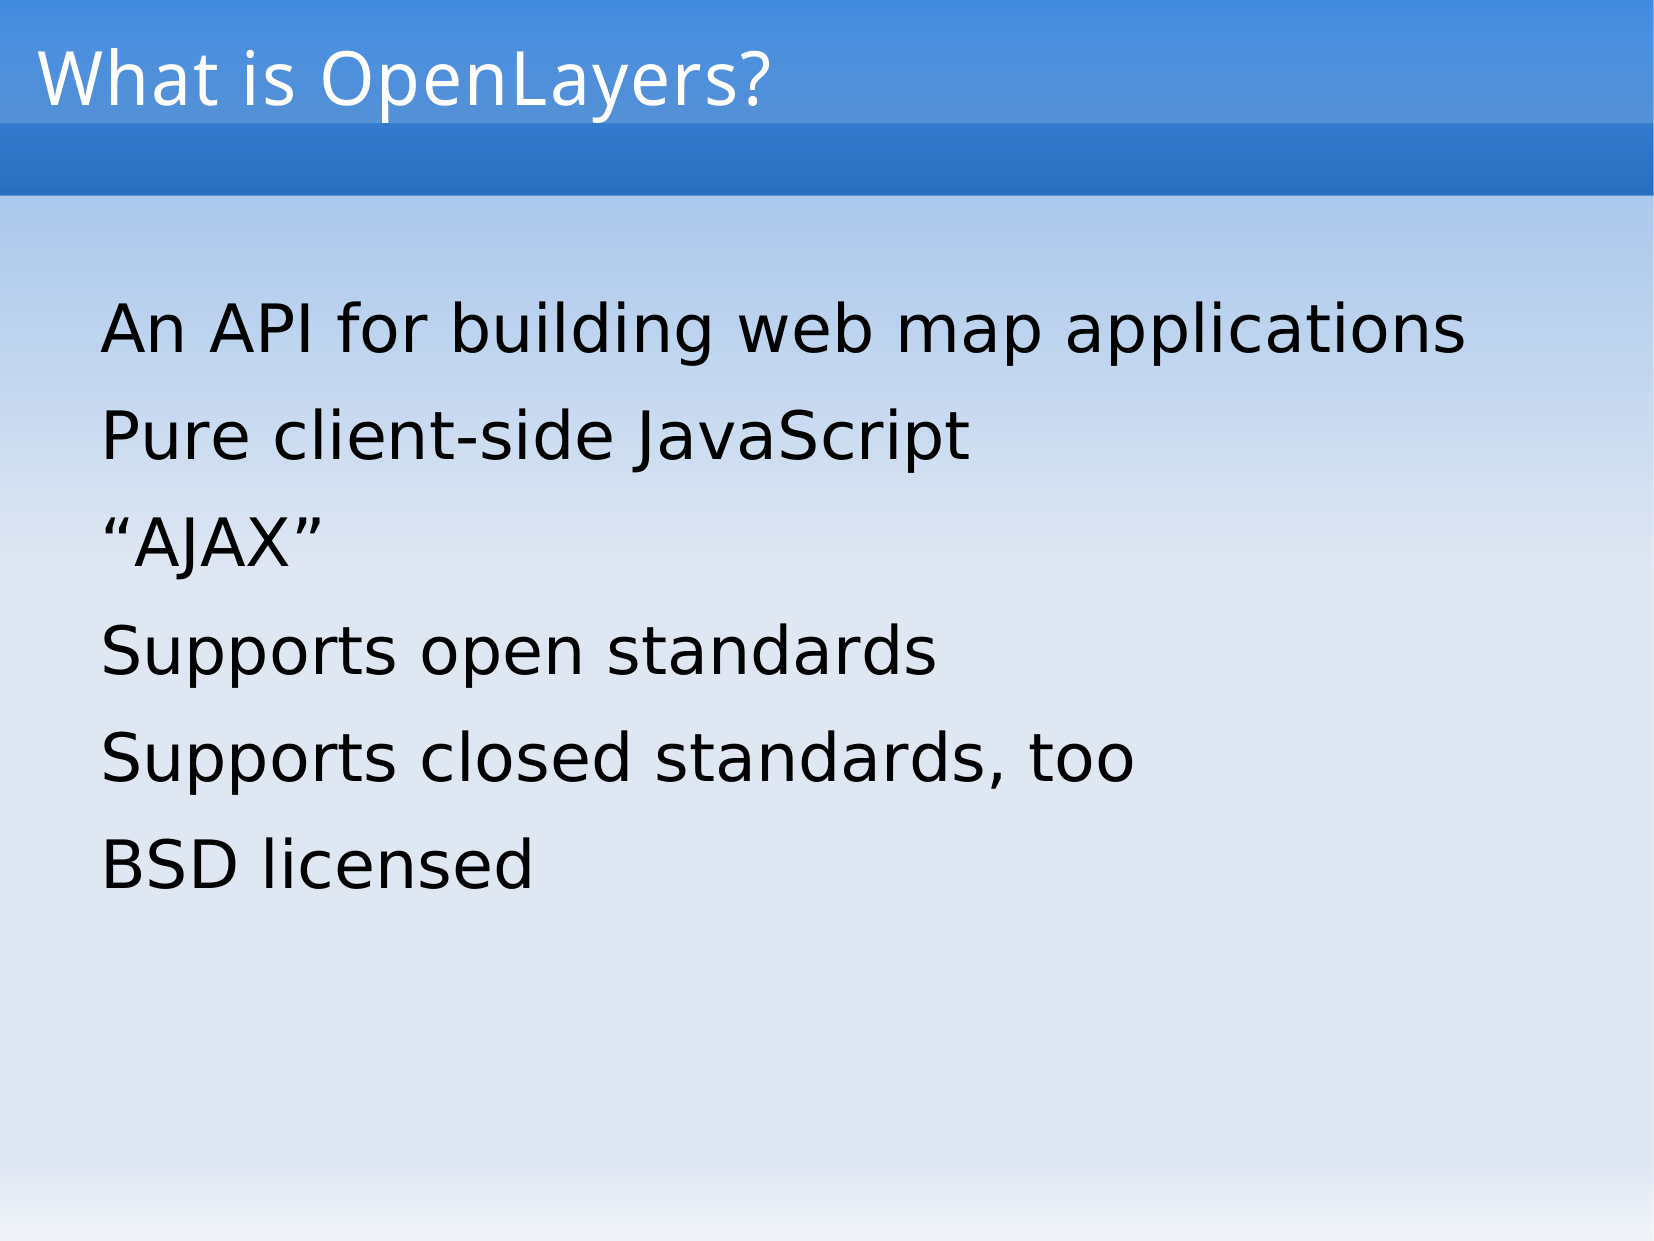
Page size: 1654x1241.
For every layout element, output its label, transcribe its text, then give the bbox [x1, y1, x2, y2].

list An API for building web map applications Pure client-side JavaScript “AJAX” Supports open standards Supports closed standards, too BSD licensed [82, 290, 1571, 1109]
title What is OpenLayers? [37, 2, 1463, 151]
picture [0, 0, 1654, 1241]
